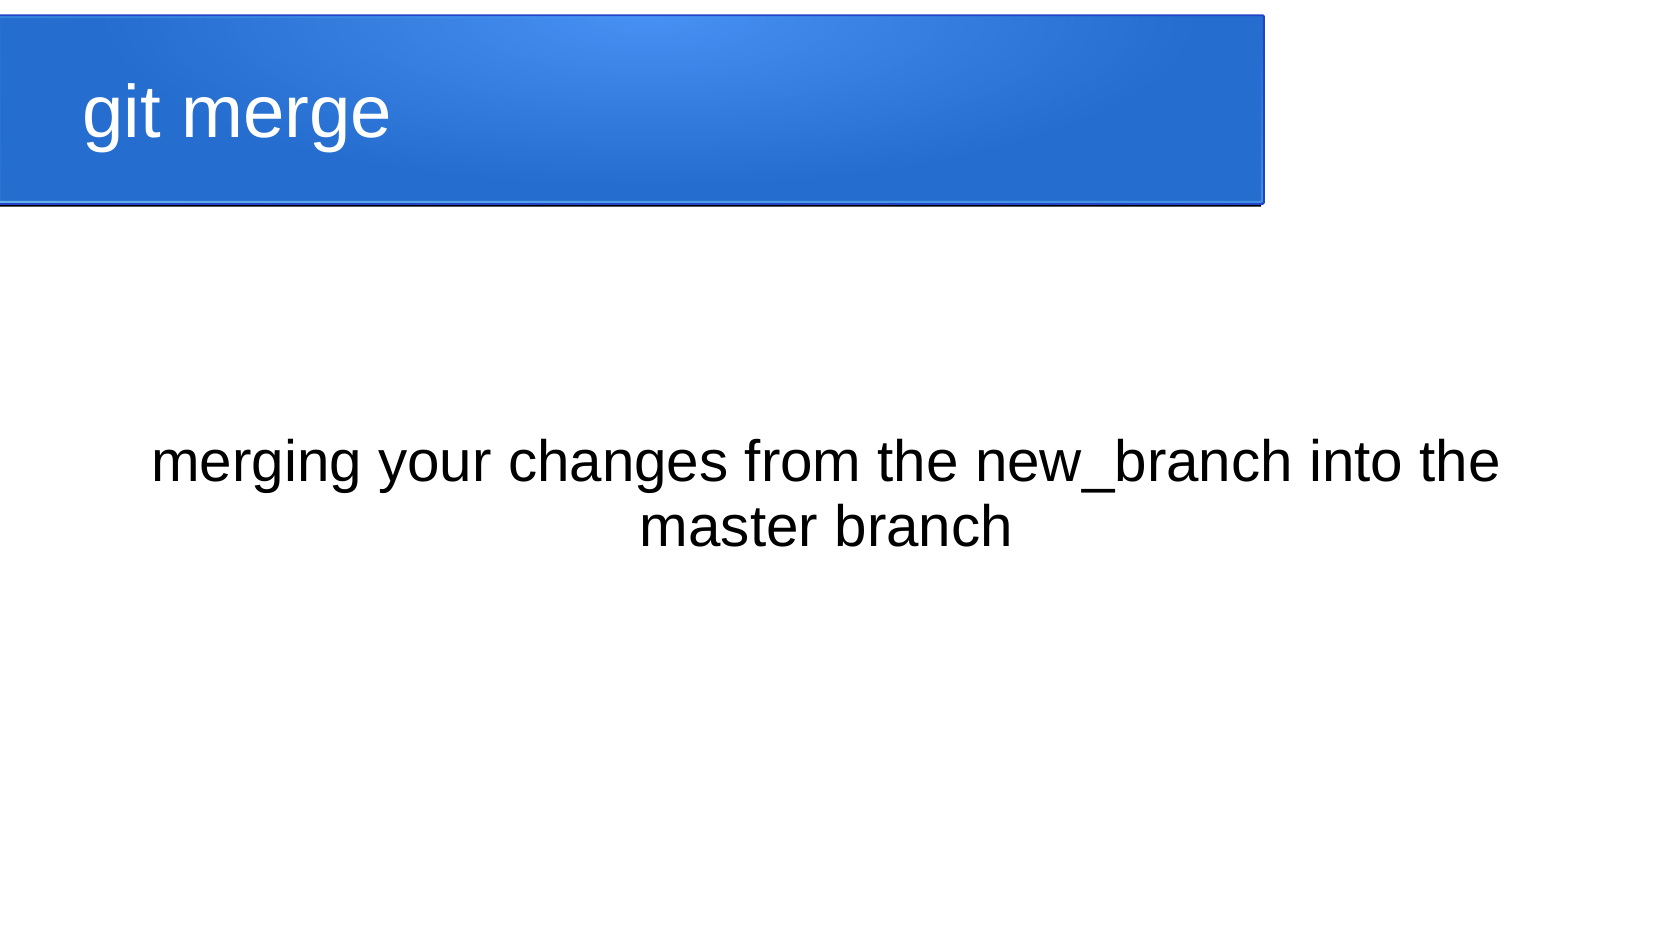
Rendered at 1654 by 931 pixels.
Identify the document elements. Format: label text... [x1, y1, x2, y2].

subtitle merging your changes from the new_branch into the master branch [82, 224, 1571, 764]
title git merge [82, 35, 1235, 189]
